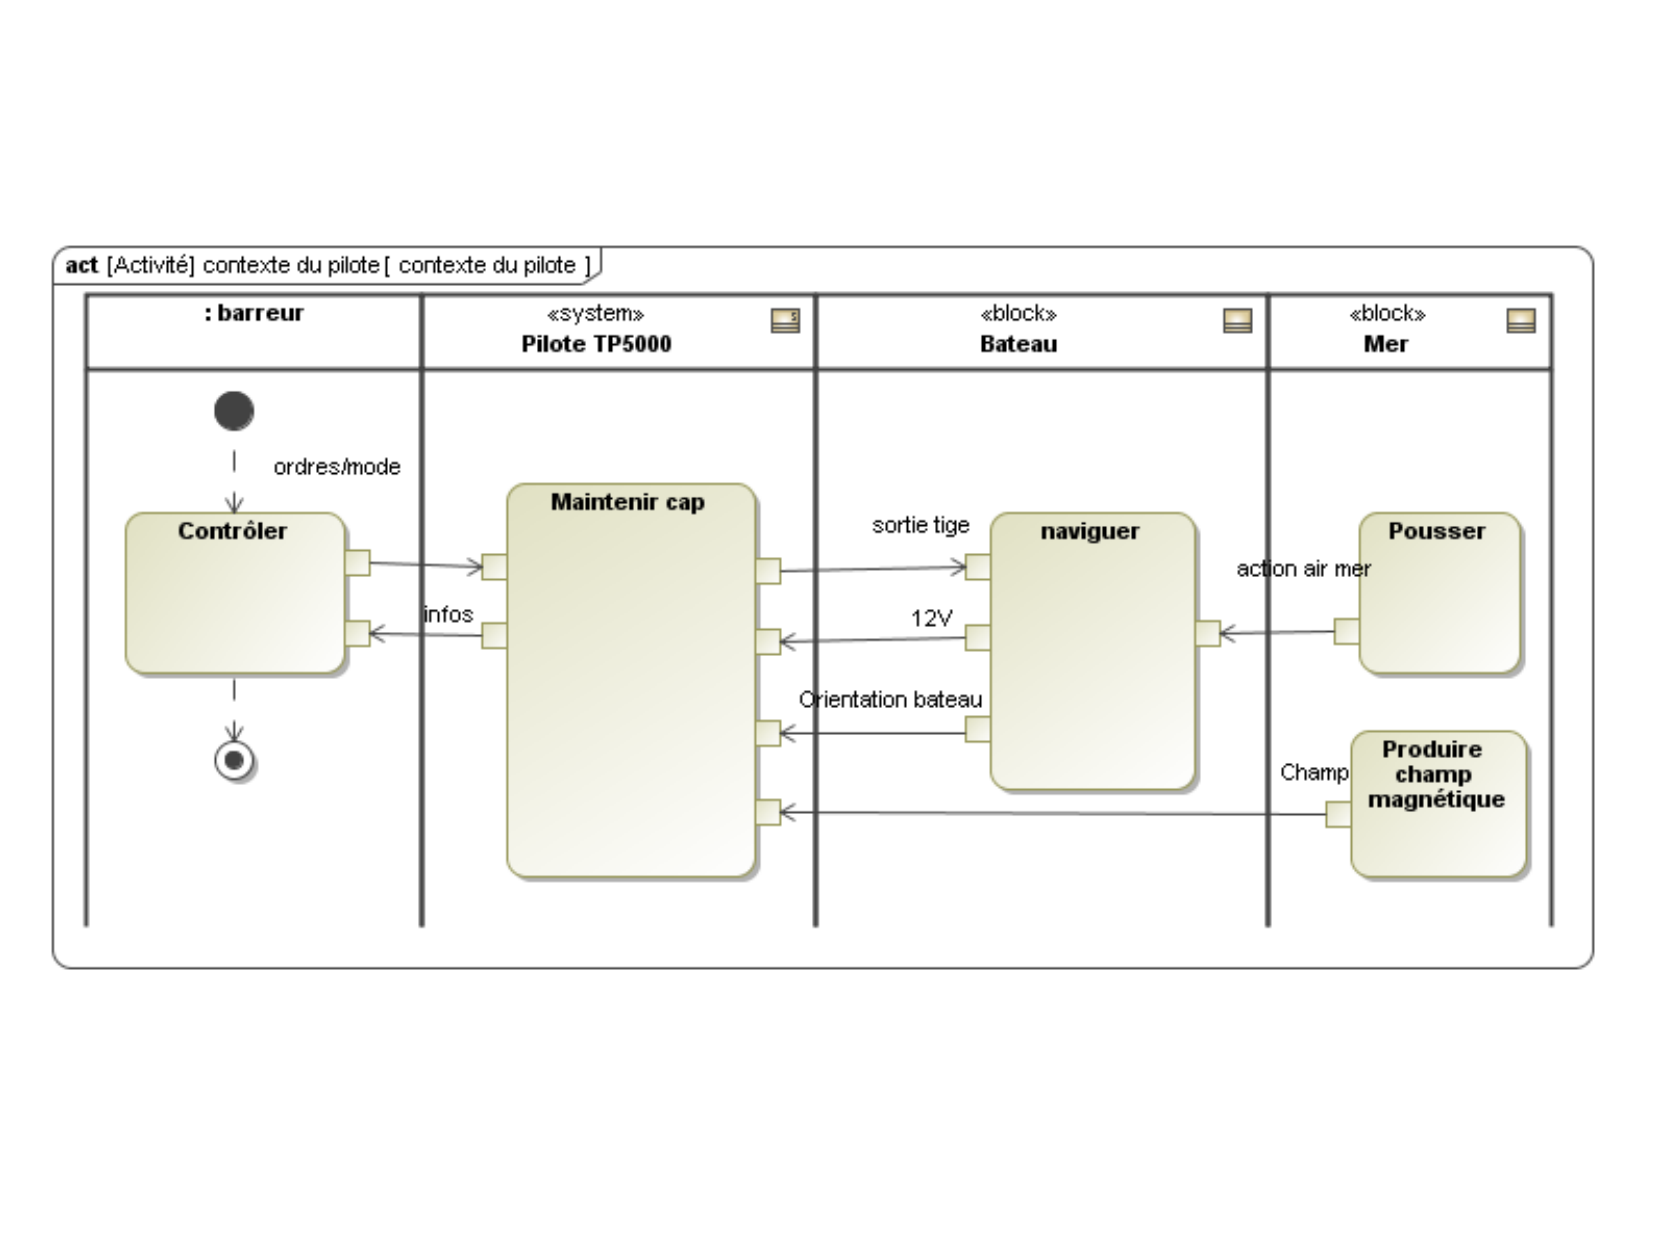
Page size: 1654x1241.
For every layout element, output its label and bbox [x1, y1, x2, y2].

picture [42, 236, 1624, 999]
